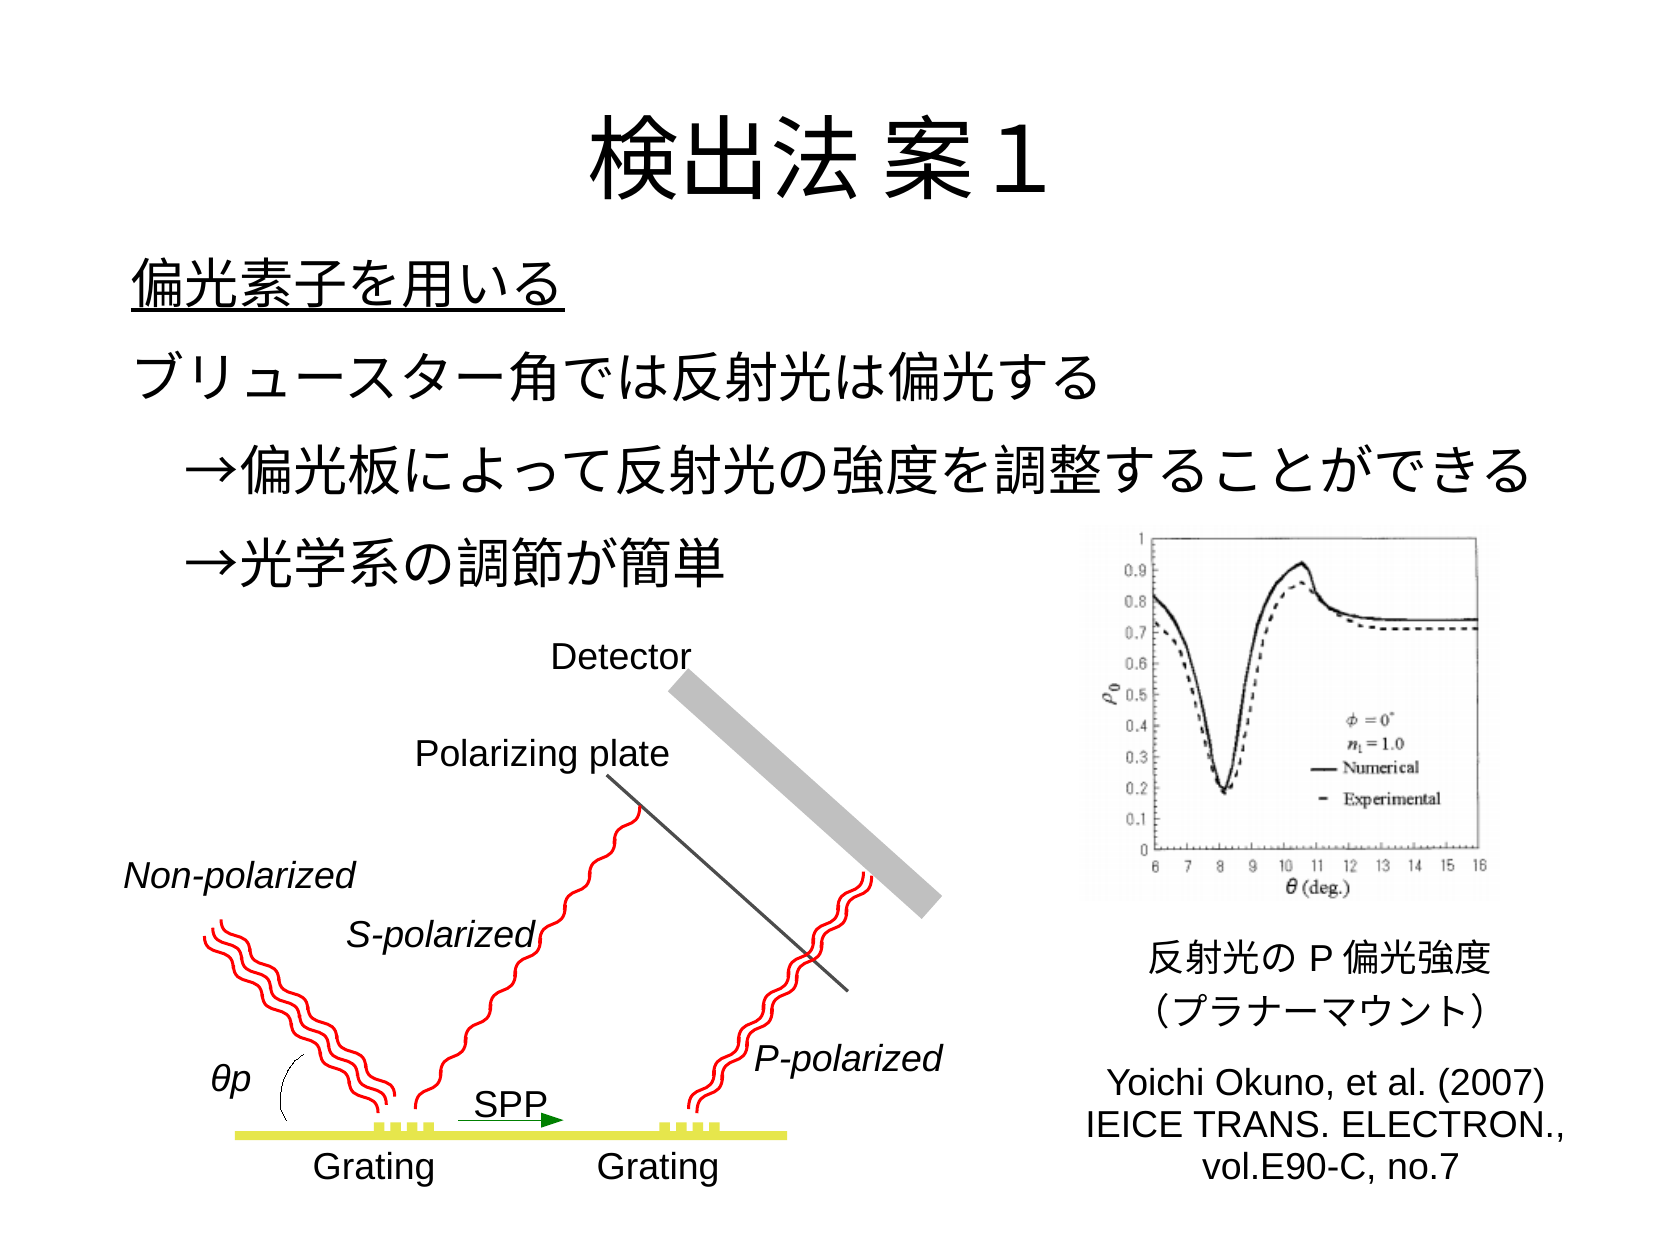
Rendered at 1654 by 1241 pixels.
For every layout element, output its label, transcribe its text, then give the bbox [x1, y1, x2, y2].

text_box SPP [530, 1099, 542, 1104]
text_box Grating [616, 1150, 701, 1182]
text_box SPP [480, 1099, 501, 1111]
text_box Polarizing plate [500, 737, 585, 770]
text_box S-polarized [398, 919, 483, 951]
text_box θp [133, 1051, 329, 1105]
text_box Detector [552, 635, 690, 678]
text_box Yoichi Okuno, et al. (2007) IEICE TRANS. ELECTRON., vol.E90-C, no.7 [1100, 1064, 1551, 1185]
text_box [234, 1122, 788, 1141]
list 偏光素子を用いる ブリュースター角では反射光は偏光する →偏光板によって反射光の強度を調整することができる →光学系の調節が簡単 [60, 180, 1576, 616]
text_box [812, 960, 850, 993]
text_box SPP [505, 1099, 517, 1104]
text_box SPP [530, 1099, 553, 1111]
text_box P-polarized [806, 1043, 891, 1075]
text_box SPP [505, 1099, 526, 1111]
text_box [667, 669, 943, 919]
title 検出法 案１ [82, 49, 1571, 180]
text_box 反射光のP偏光強度 （プラナーマウント） [1095, 929, 1546, 1035]
text_box SPP [468, 1099, 493, 1111]
text_box Grating [332, 1150, 417, 1182]
picture [1080, 525, 1501, 901]
text_box [605, 773, 807, 954]
text_box Non-polarized [141, 849, 337, 903]
